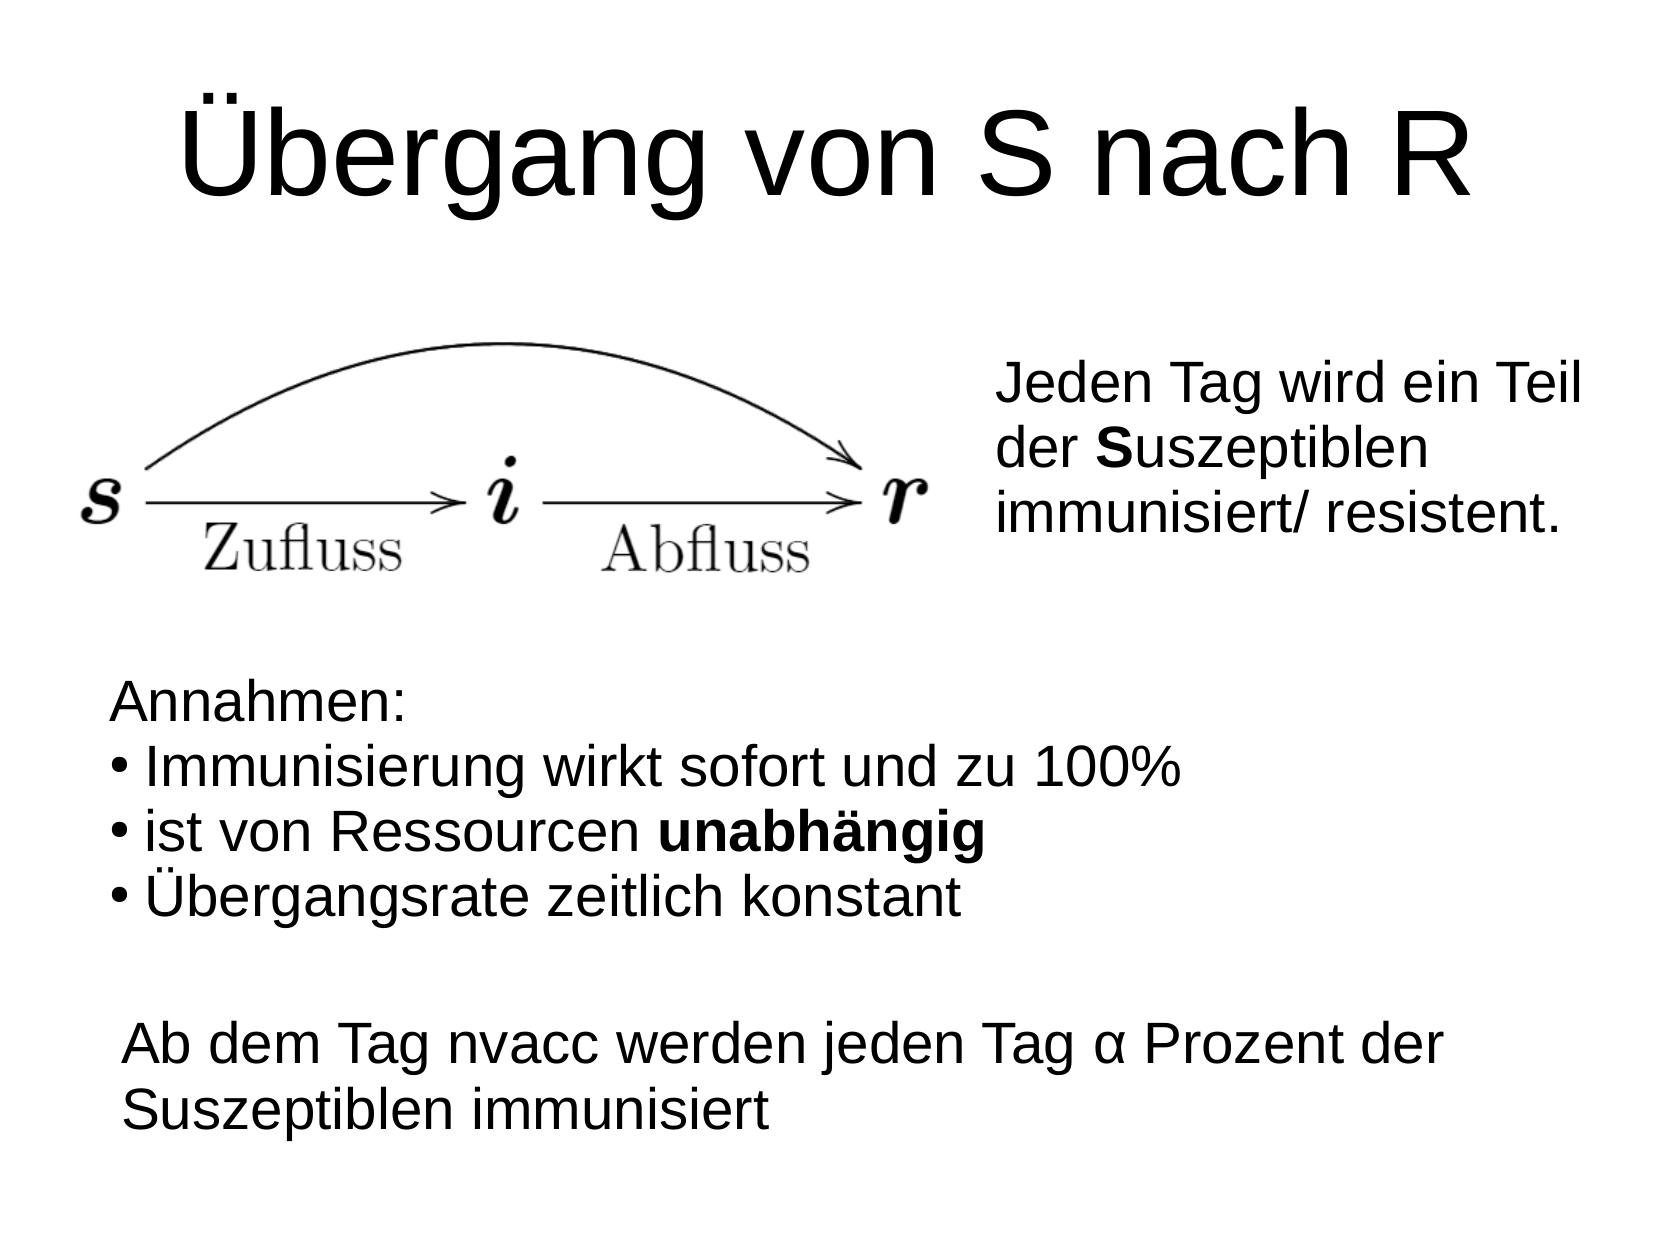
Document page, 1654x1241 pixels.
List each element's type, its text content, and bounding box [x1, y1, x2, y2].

title Übergang von S nach R [82, 49, 1571, 257]
text_box Annahmen: Immunisierung wirkt sofort und zu 100% ist von Ressourcen unabhängig Übergangsrate zeitlich konstant [94, 661, 1560, 937]
text_box Jeden Tag wird ein Teil der Suszeptiblen immunisiert/ resistent. [980, 342, 1642, 618]
text_box Ab dem Tag nvacc werden jeden Tag α Prozent der Suszeptiblen immunisiert [106, 1003, 1571, 1149]
picture [47, 331, 945, 591]
